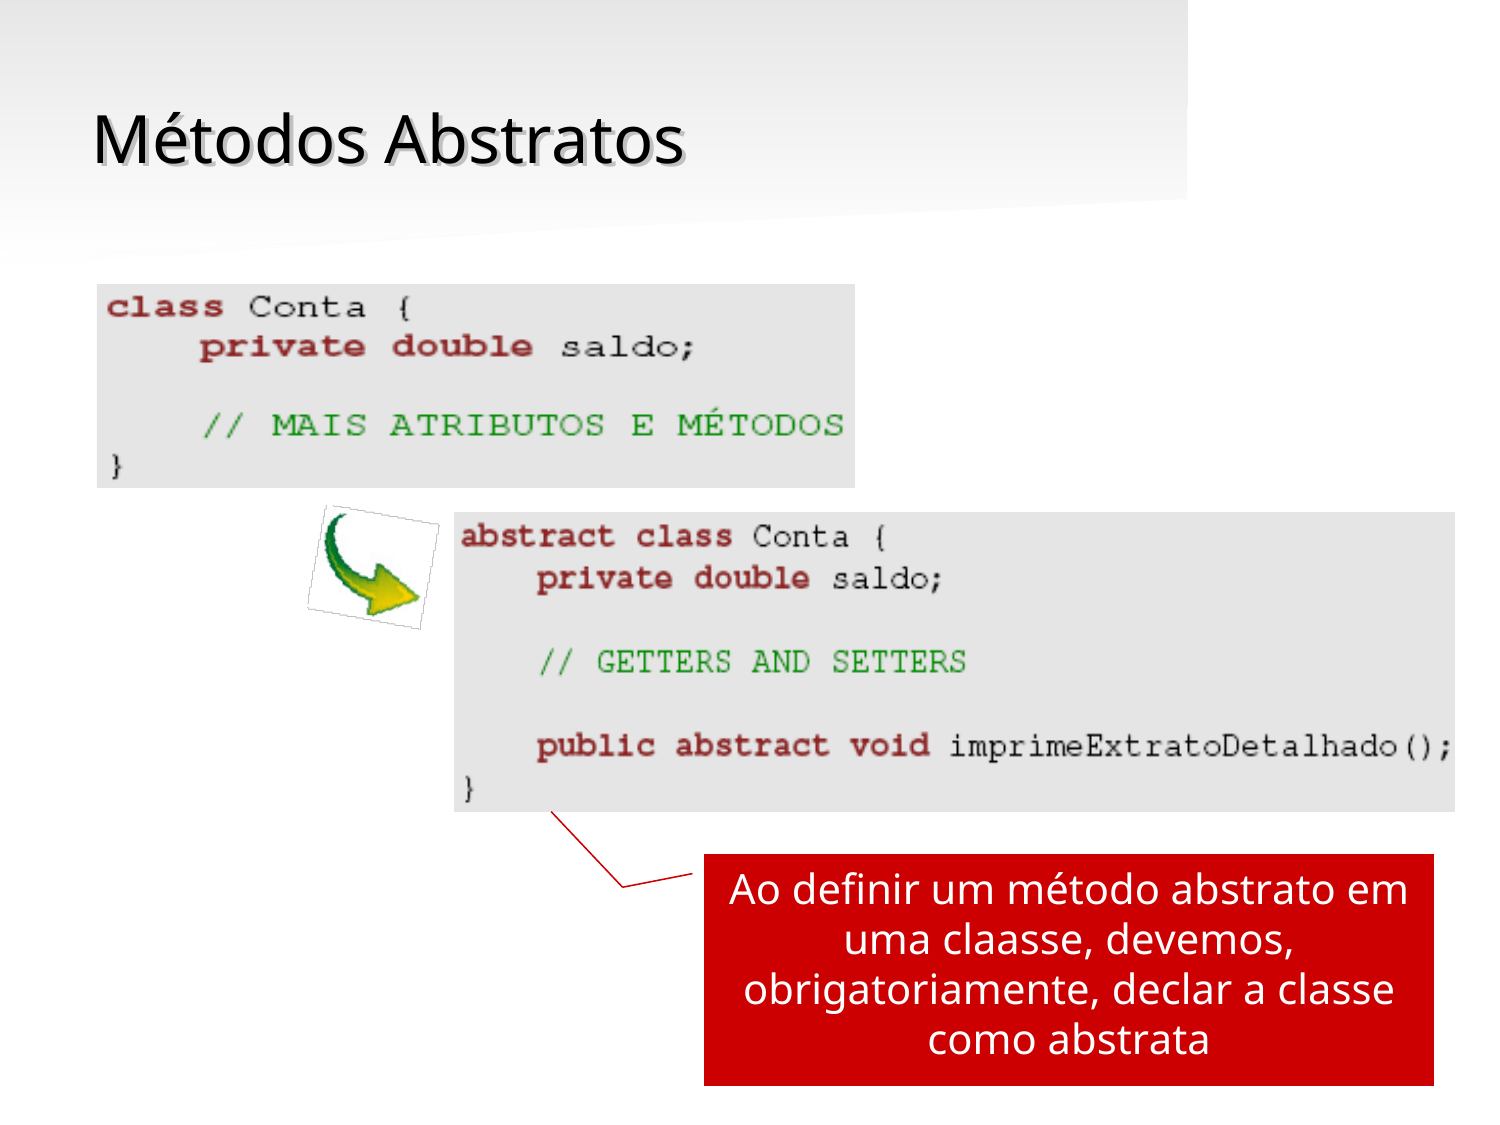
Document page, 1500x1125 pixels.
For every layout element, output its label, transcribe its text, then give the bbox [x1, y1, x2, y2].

picture [96, 284, 855, 488]
text_box Ao definir um método abstrato em uma claasse, devemos, obrigatoriamente, declar a classe como abstrata [705, 855, 1434, 1085]
picture [307, 505, 440, 630]
picture [454, 512, 1455, 812]
text_box Métodos Abstratos [76, 42, 1427, 231]
